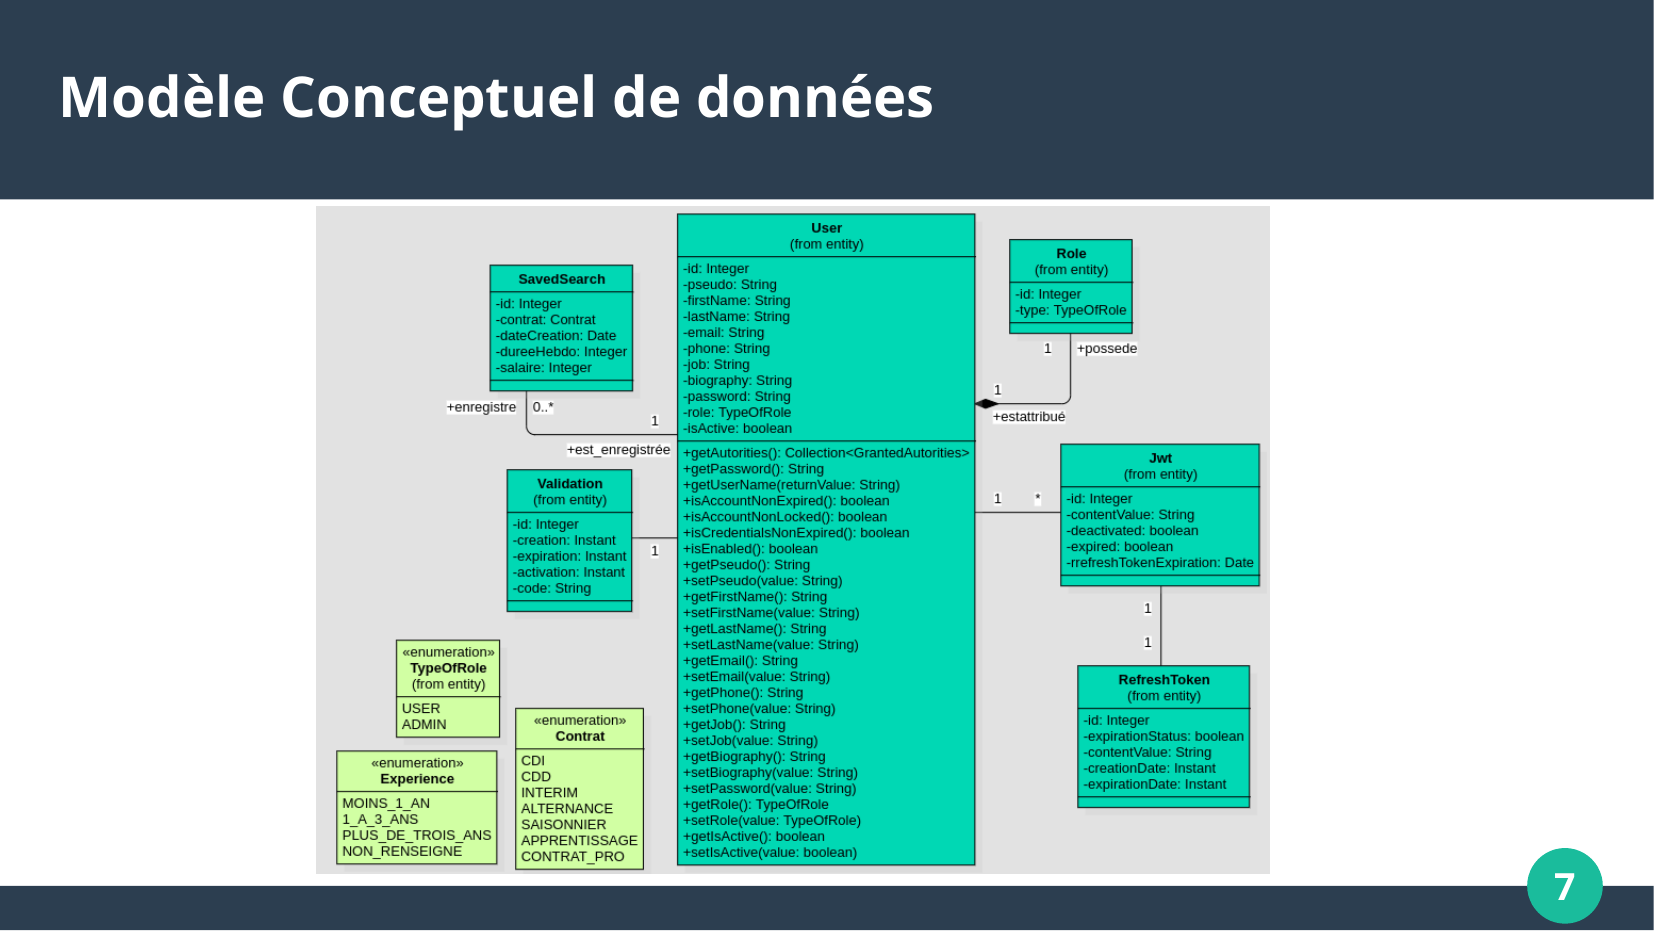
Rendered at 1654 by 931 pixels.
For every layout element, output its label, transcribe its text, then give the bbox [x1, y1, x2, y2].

picture [316, 206, 1270, 874]
title Modèle Conceptuel de données [59, 37, 1595, 156]
